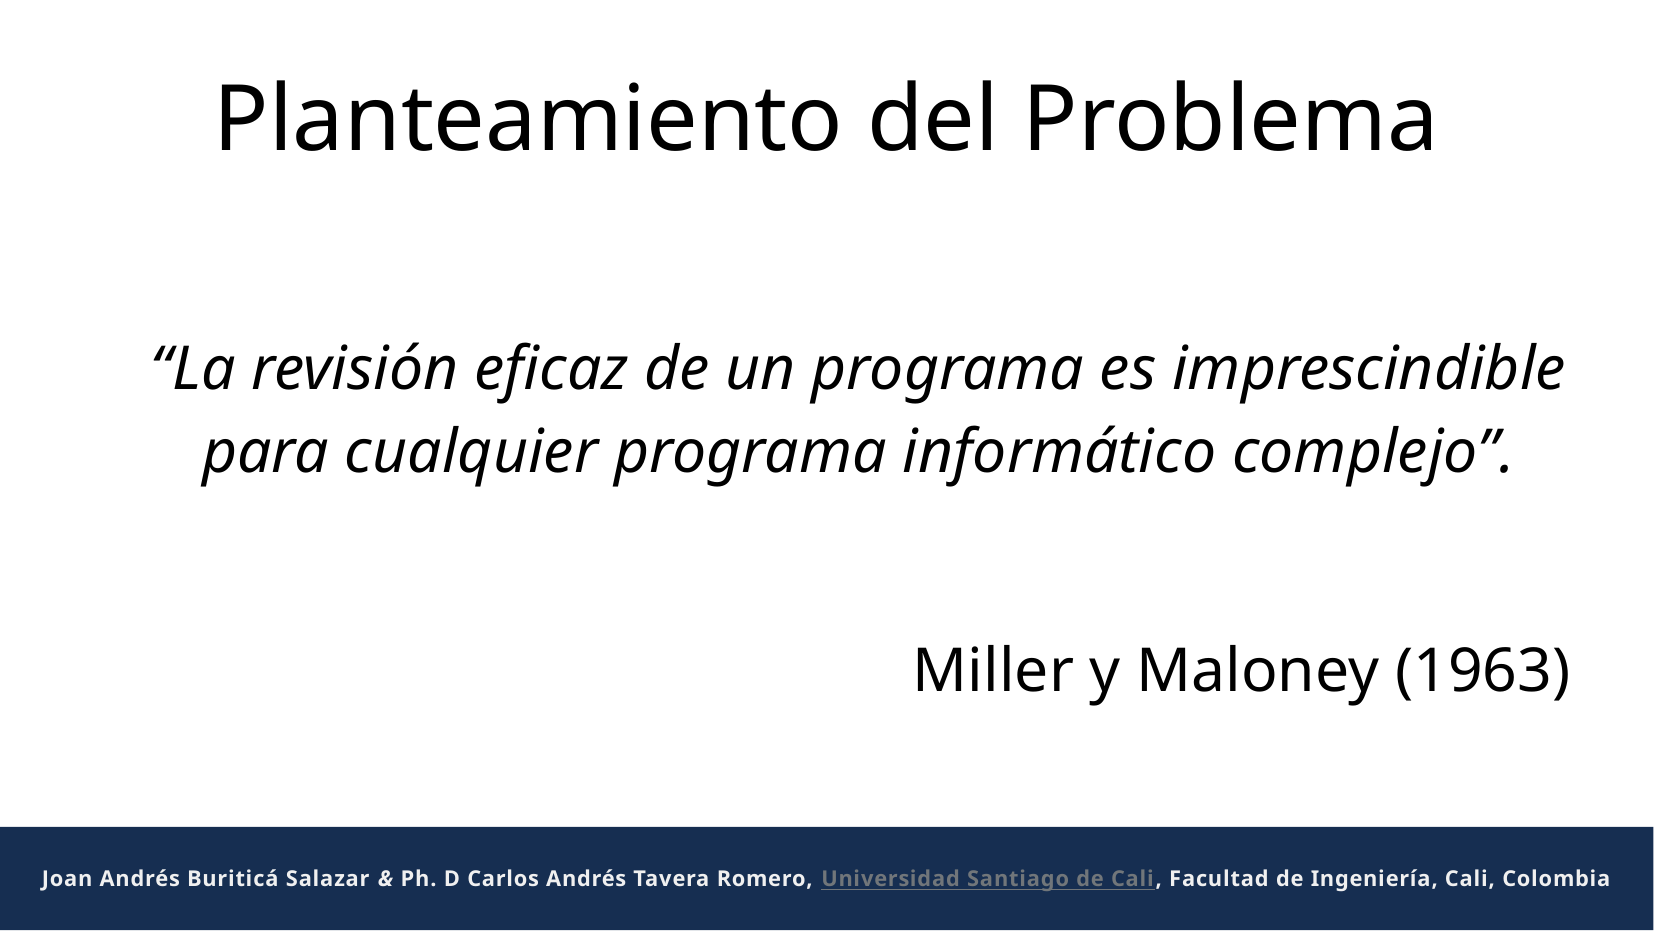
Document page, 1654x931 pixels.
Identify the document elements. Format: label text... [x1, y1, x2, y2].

title Planteamiento del Problema [82, 37, 1571, 193]
list “La revisión eficaz de un programa es imprescindible para cualquier programa informático complejo”. Miller y Maloney (1963) [82, 324, 1571, 728]
